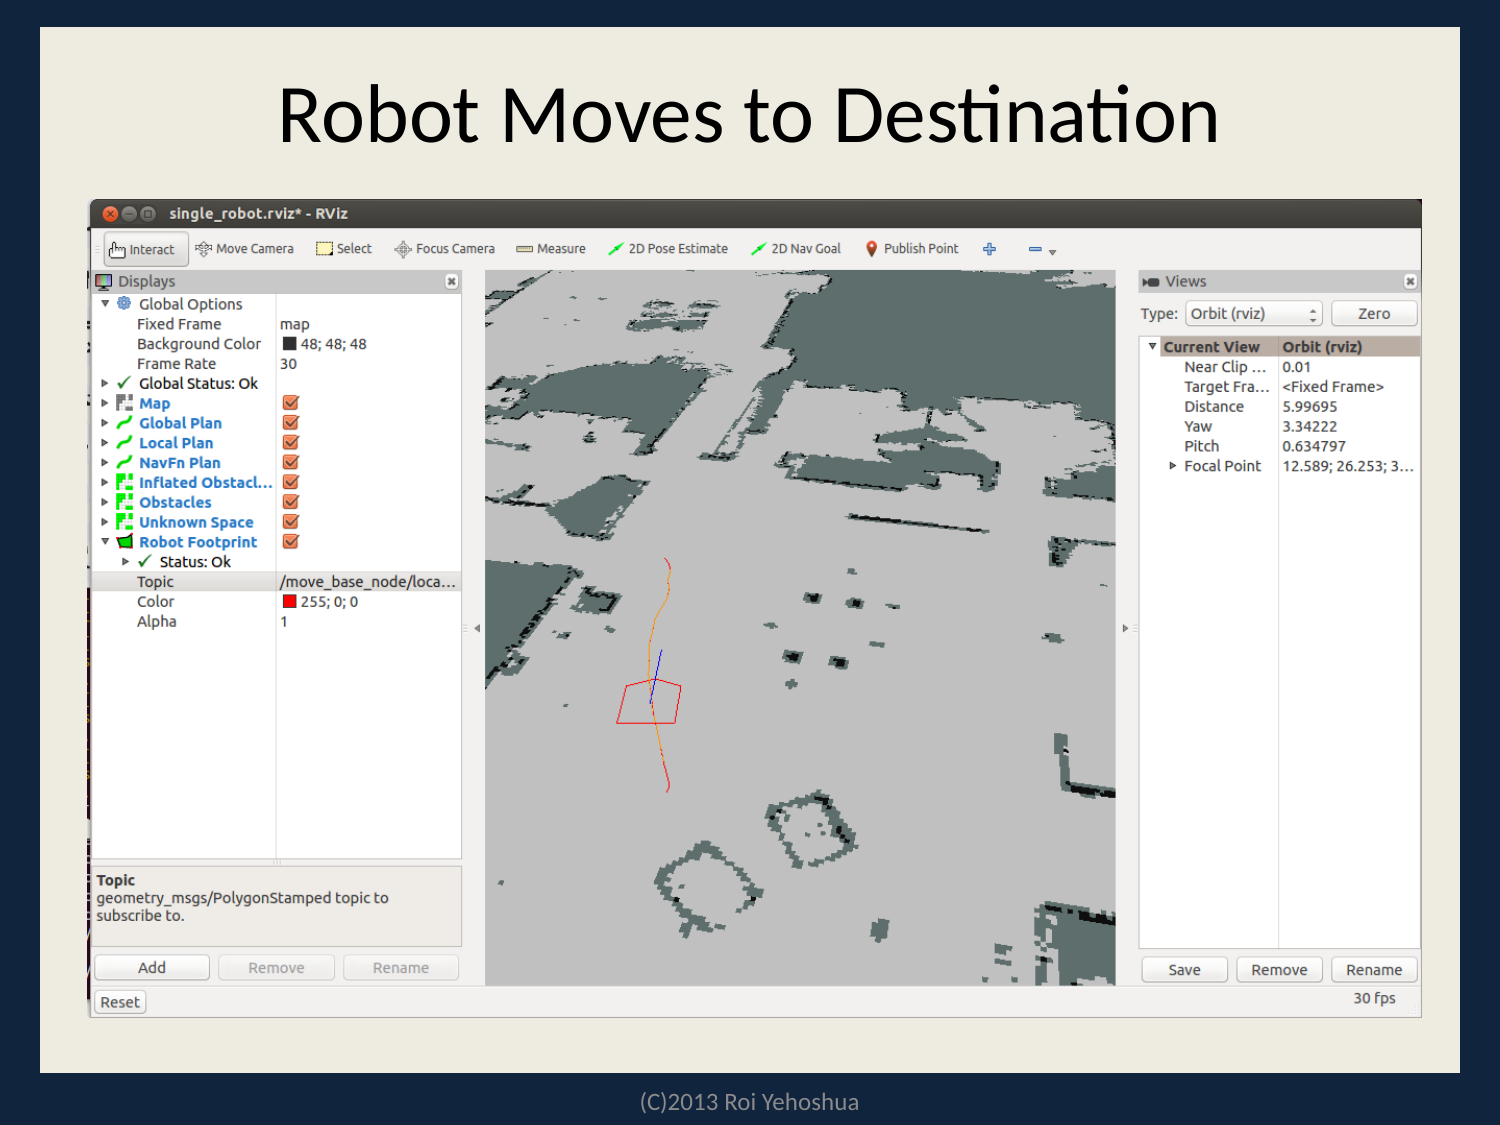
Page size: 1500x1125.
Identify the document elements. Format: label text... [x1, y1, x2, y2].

picture [87, 199, 1422, 1018]
title Robot Moves to Destination [37, 31, 1463, 188]
footer (C)2013 Roi Yehoshua [512, 1074, 988, 1125]
